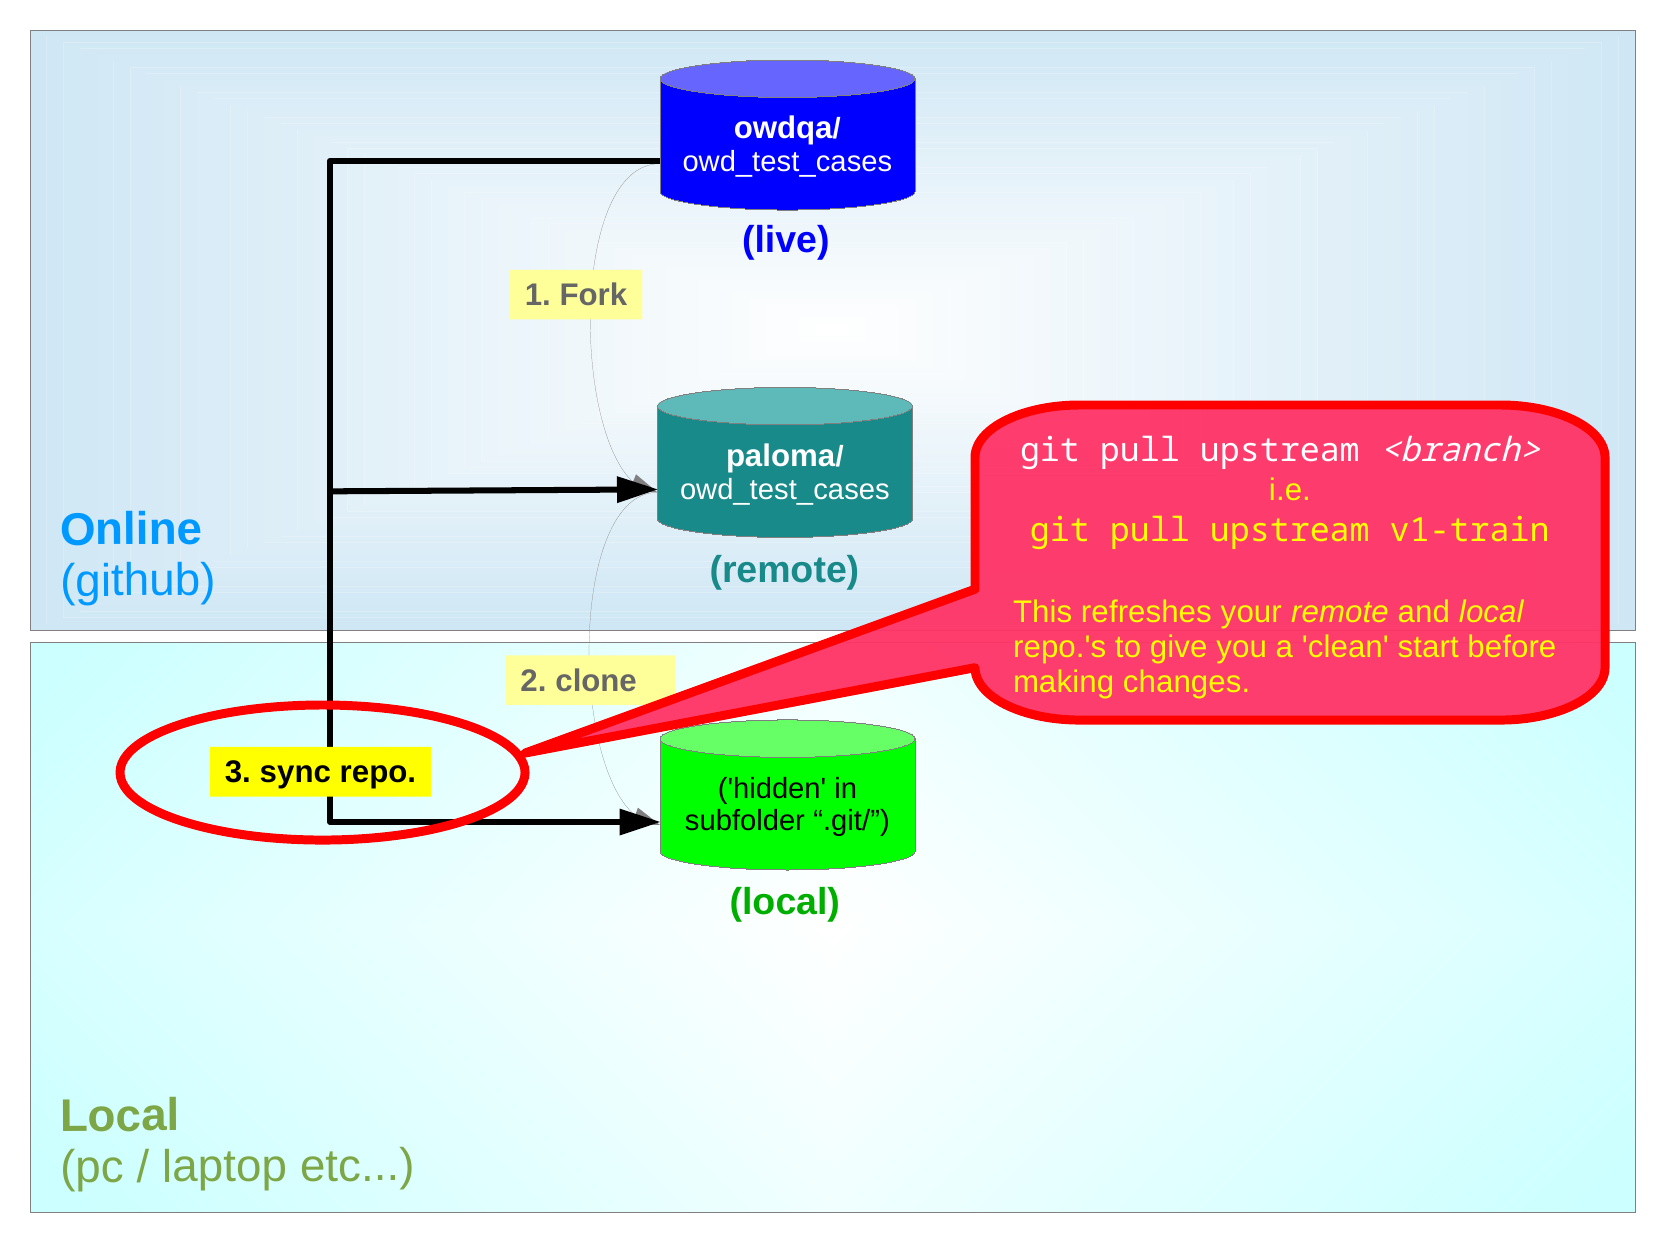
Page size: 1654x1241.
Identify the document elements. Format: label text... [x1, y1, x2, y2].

text_box [590, 642, 827, 697]
text_box [333, 493, 635, 631]
text_box [333, 642, 629, 819]
text_box [333, 710, 520, 819]
text_box [30, 642, 1636, 1213]
text_box Local (pc / laptop etc...) [45, 1080, 430, 1200]
text_box (remote) [694, 540, 875, 598]
text_box 1. Fork [510, 269, 643, 320]
text_box (live) [727, 210, 845, 268]
text_box [125, 710, 426, 835]
text_box owdqa/ owd_test_cases [660, 79, 916, 210]
text_box [30, 30, 1636, 631]
text_box paloma/ owd_test_cases [657, 408, 913, 538]
text_box [593, 705, 654, 726]
text_box ('hidden' in subfolder “.git/”) [660, 739, 916, 871]
text_box (local) [714, 873, 856, 930]
text_box 2. clone [505, 655, 676, 705]
text_box Online (github) [45, 495, 231, 614]
text_box git pull upstream <branch> i.e. git pull upstream v1-train This refreshes your remote and local repo.'s to give you a 'clean' start before making changes. [525, 405, 1606, 754]
text_box [333, 164, 649, 488]
text_box 3. sync repo. [210, 746, 432, 797]
